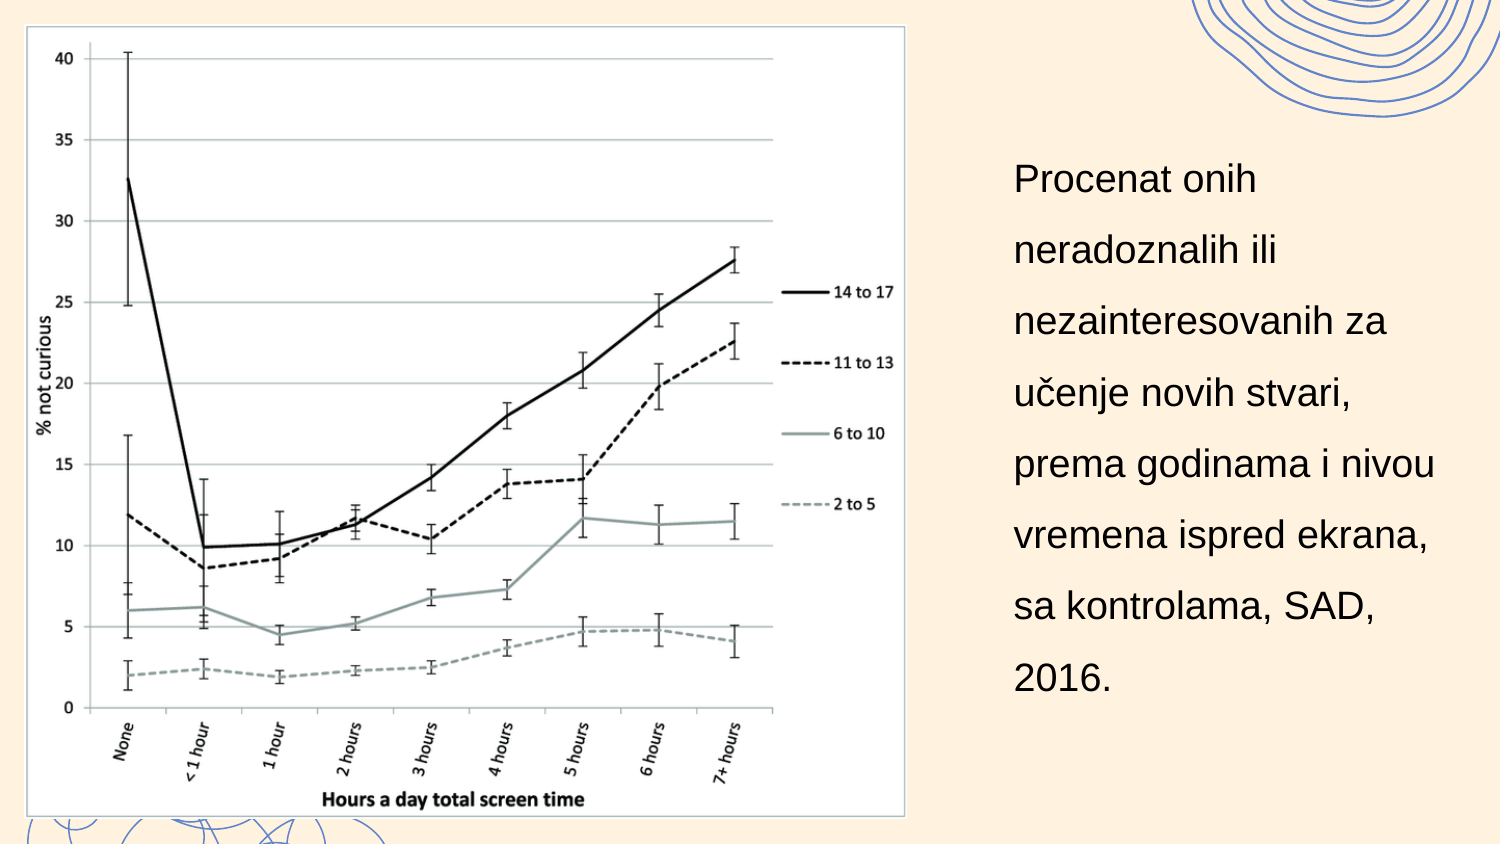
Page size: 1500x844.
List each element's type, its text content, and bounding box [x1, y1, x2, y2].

text_box Procenat onih neradoznalih ili nezainteresovanih za učenje novih stvari, prema godinama i nivou vremena ispred ekrana, sa kontrolama, SAD, 2016. [998, 114, 1464, 834]
picture [24, 24, 907, 819]
